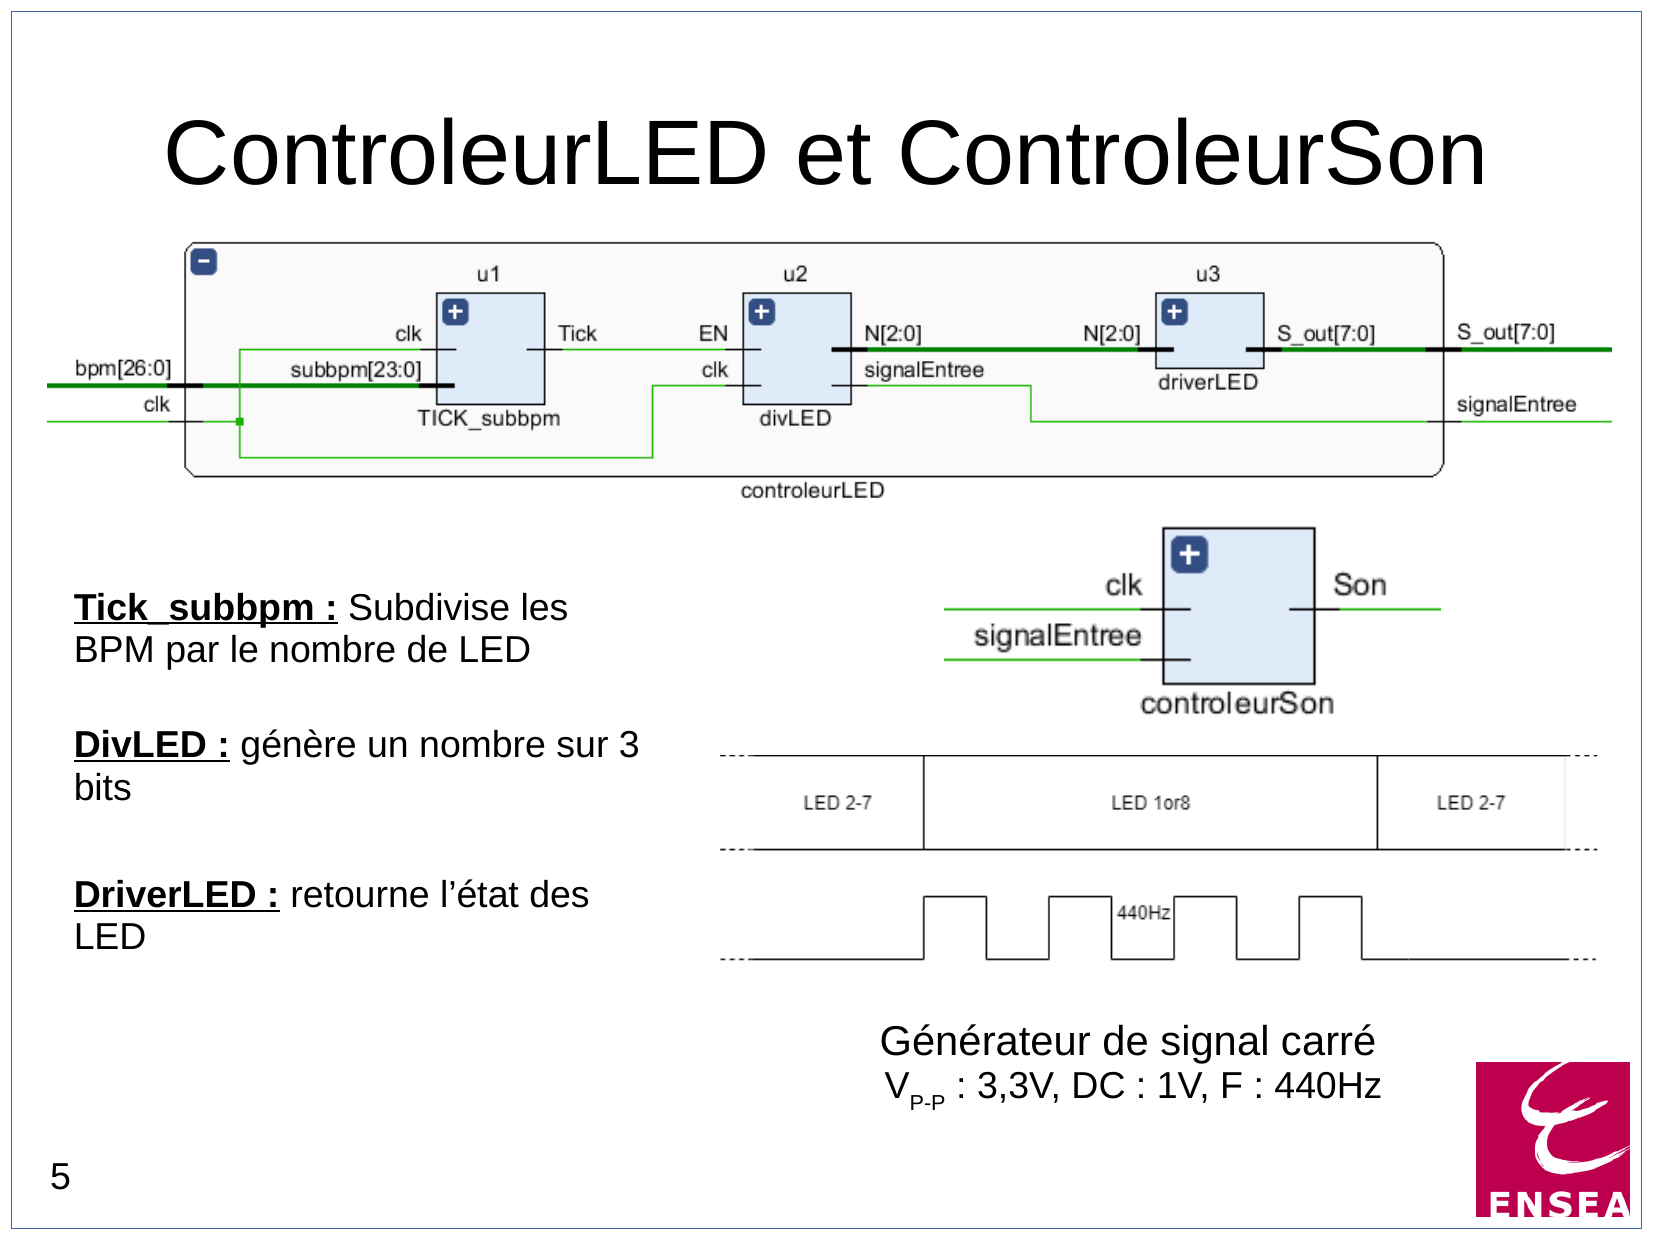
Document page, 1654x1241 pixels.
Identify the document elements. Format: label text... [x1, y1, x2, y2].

text_box Tick_subbpm : Subdivise les BPM par le nombre de LED DivLED : génère un nombre sur 3 bits DriverLED : retourne l’état des LED [59, 578, 662, 965]
picture [1476, 1062, 1630, 1217]
text_box [11, 11, 1642, 1229]
picture [47, 233, 1612, 747]
picture [720, 755, 1599, 1009]
text_box 5 [35, 1147, 166, 1205]
text_box Générateur de signal carré VP-P : 3,3V, DC : 1V, F : 440Hz [838, 1010, 1430, 1170]
title ControleurLED et ControleurSon [82, 49, 1571, 233]
